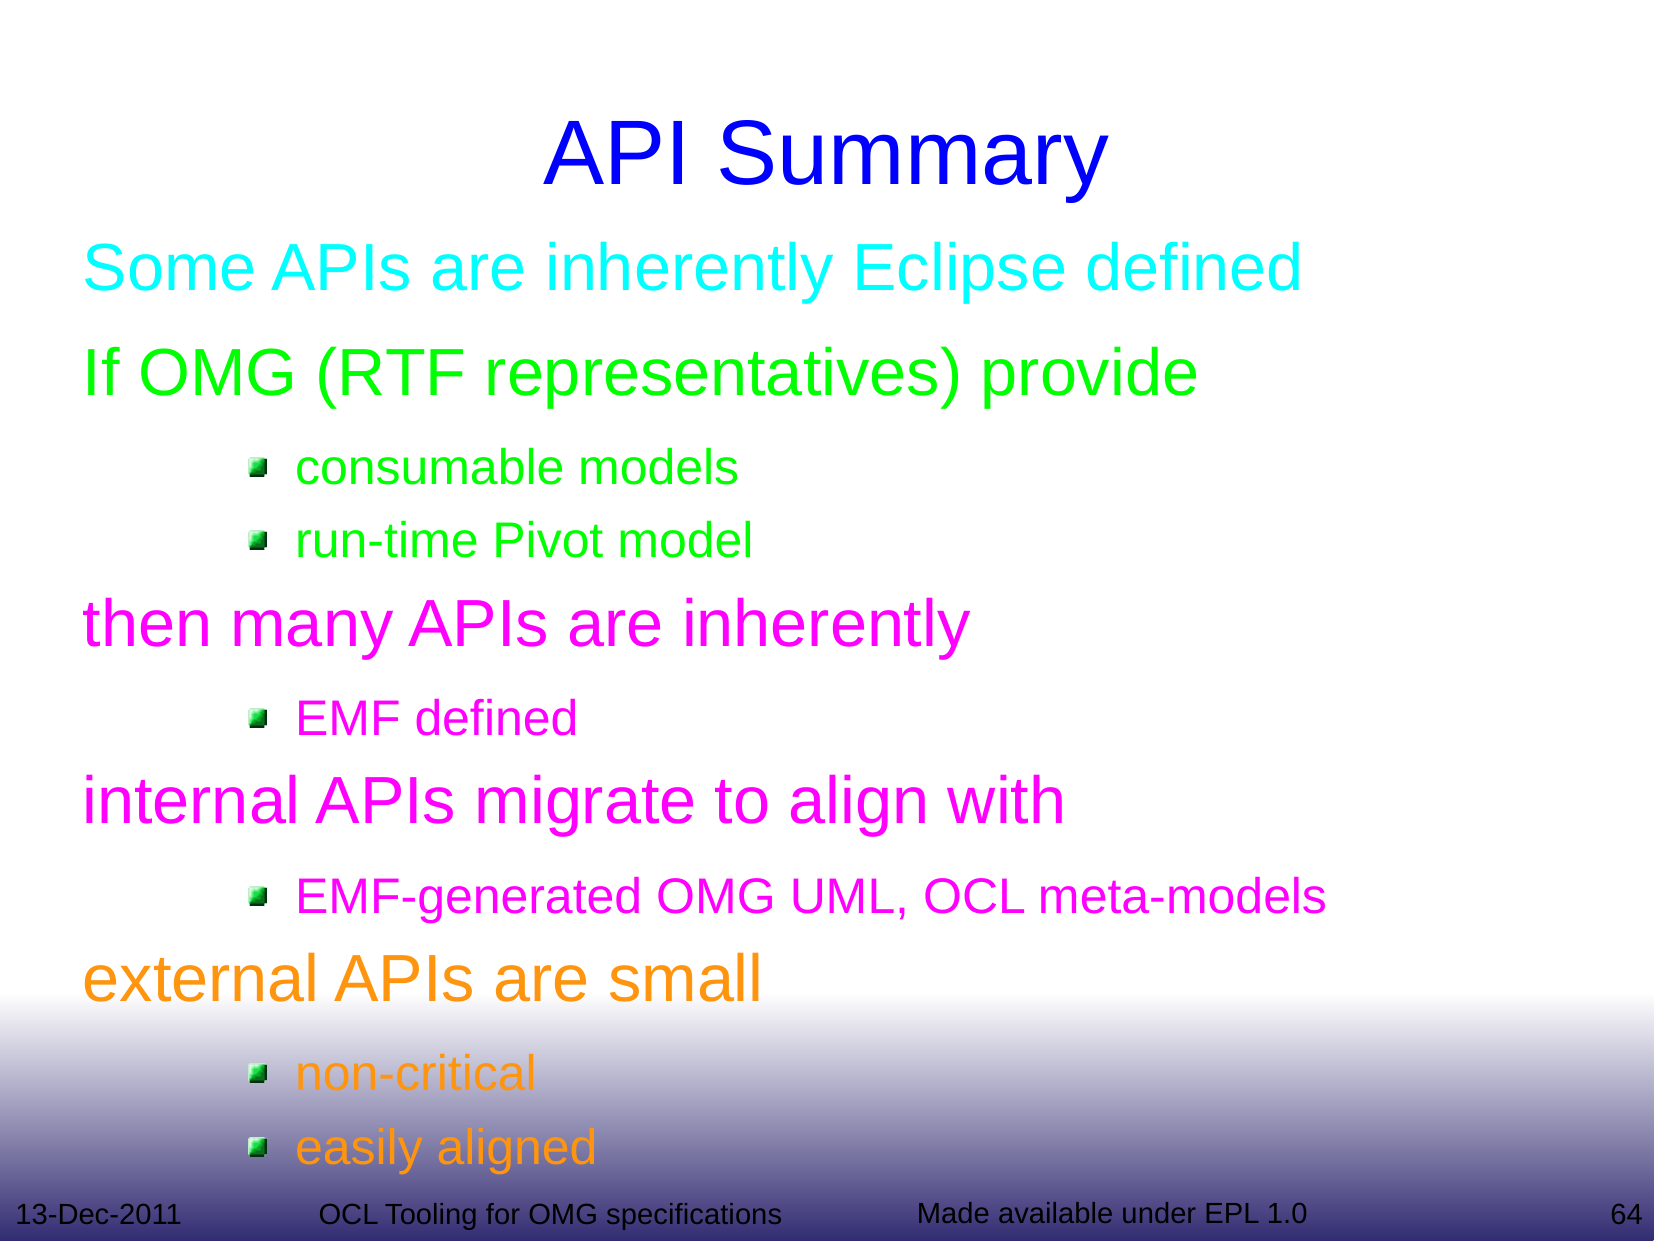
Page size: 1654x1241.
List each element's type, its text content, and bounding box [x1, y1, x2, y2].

title API Summary [82, 49, 1571, 230]
list Some APIs are inherently Eclipse defined If OMG (RTF representatives) provide consumable models run-time Pivot model then many APIs are inherently EMF defined internal APIs migrate to align with EMF-generated OMG UML, OCL meta-models external APIs are small non-critical easily aligned [82, 230, 1571, 1182]
